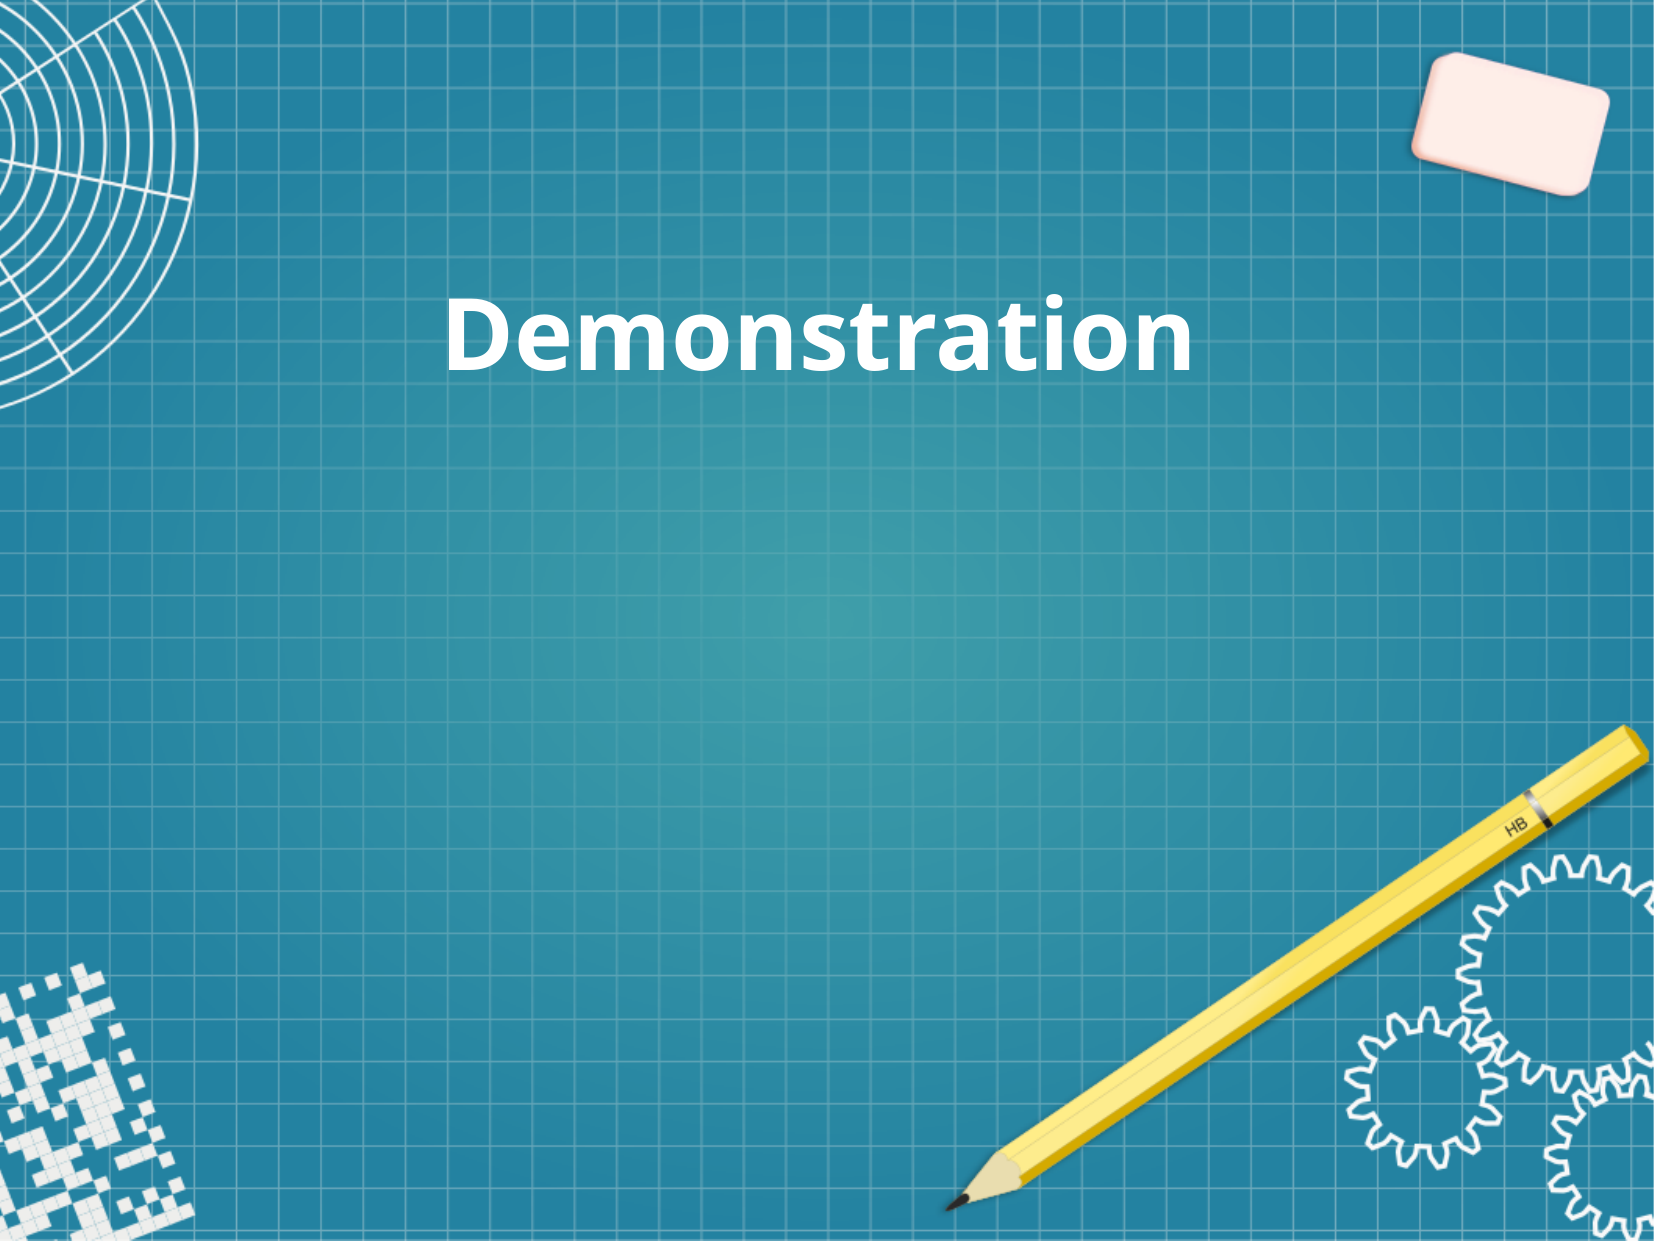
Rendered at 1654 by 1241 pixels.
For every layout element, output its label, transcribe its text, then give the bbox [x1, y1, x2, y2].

title Demonstration [228, 227, 1411, 436]
picture [0, 0, 1654, 1241]
